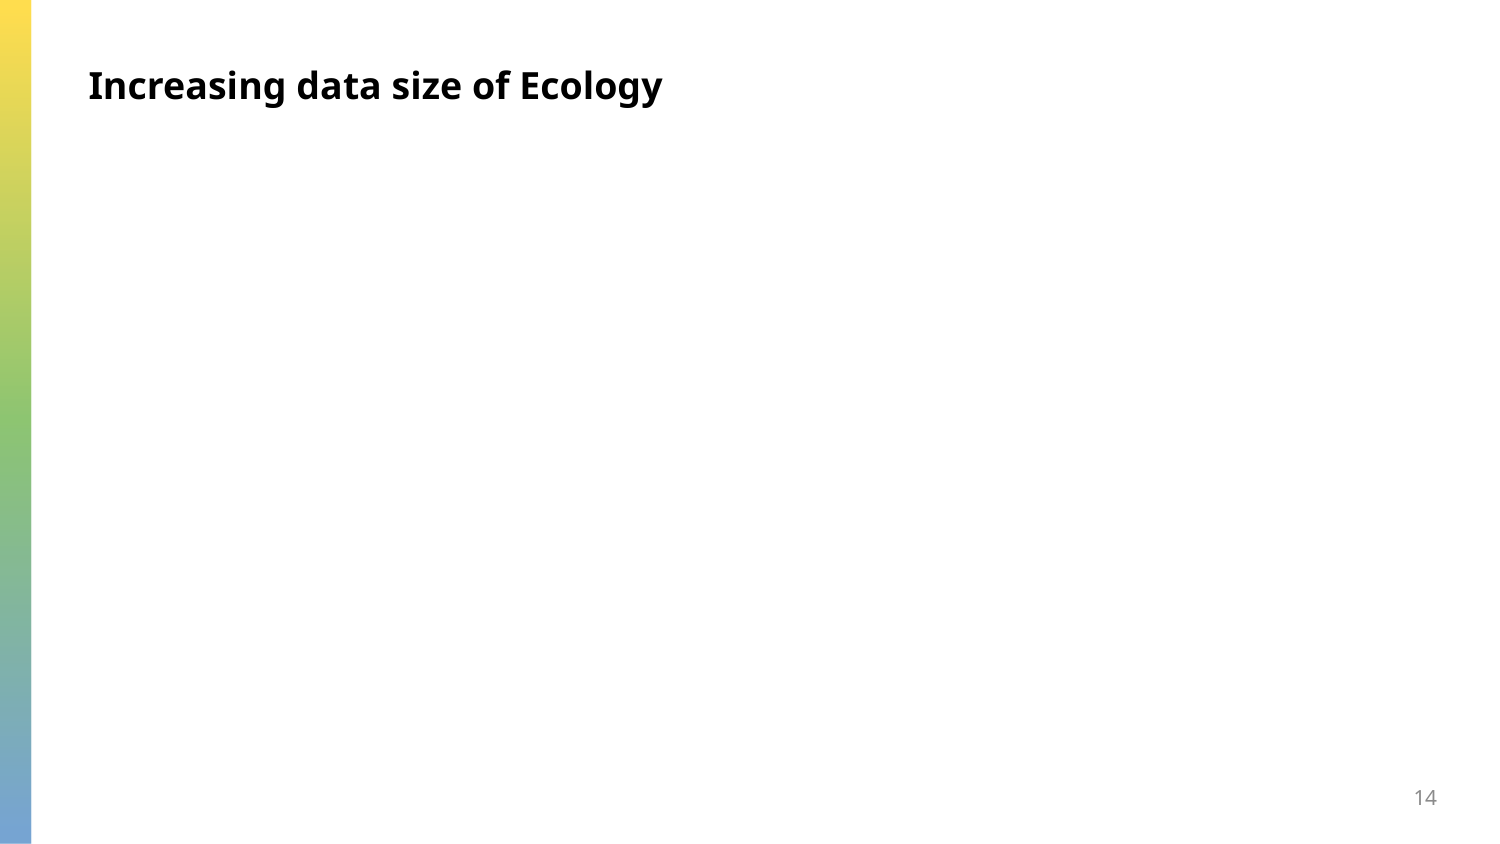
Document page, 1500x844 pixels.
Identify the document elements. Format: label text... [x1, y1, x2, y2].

picture [0, 0, 1500, 844]
list Increasing data size of Ecology [88, 61, 1442, 157]
